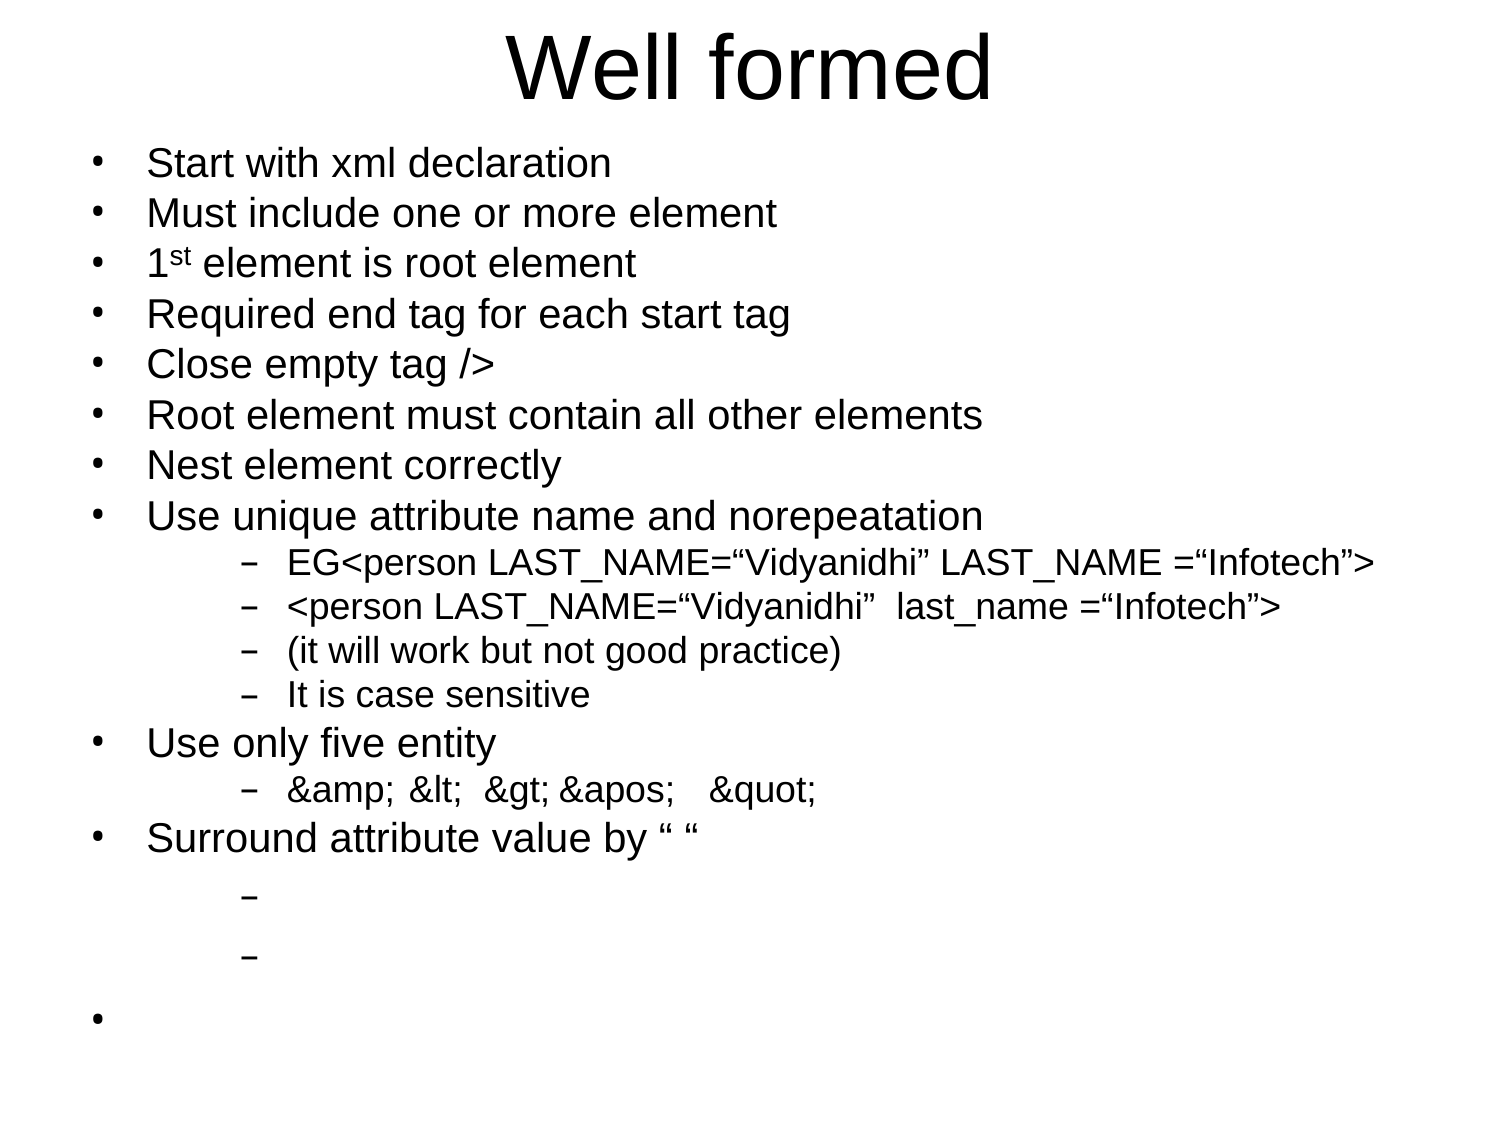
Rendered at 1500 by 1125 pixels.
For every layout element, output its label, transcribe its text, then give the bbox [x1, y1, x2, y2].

list Start with xml declaration Must include one or more element 1st element is root element Required end tag for each start tag Close empty tag /> Root element must contain all other elements Nest element correctly Use unique attribute name and norepeatation EG<person LAST_NAME=“Vidyanidhi” LAST_NAME =“Infotech”> <person LAST_NAME=“Vidyanidhi” last_name =“Infotech”> (it will work but not good practice) It is case sensitive Use only five entity &amp; &lt; &gt; &apos; &quot; Surround attribute value by “ “ [75, 137, 1426, 1005]
title Well formed [75, 0, 1426, 126]
